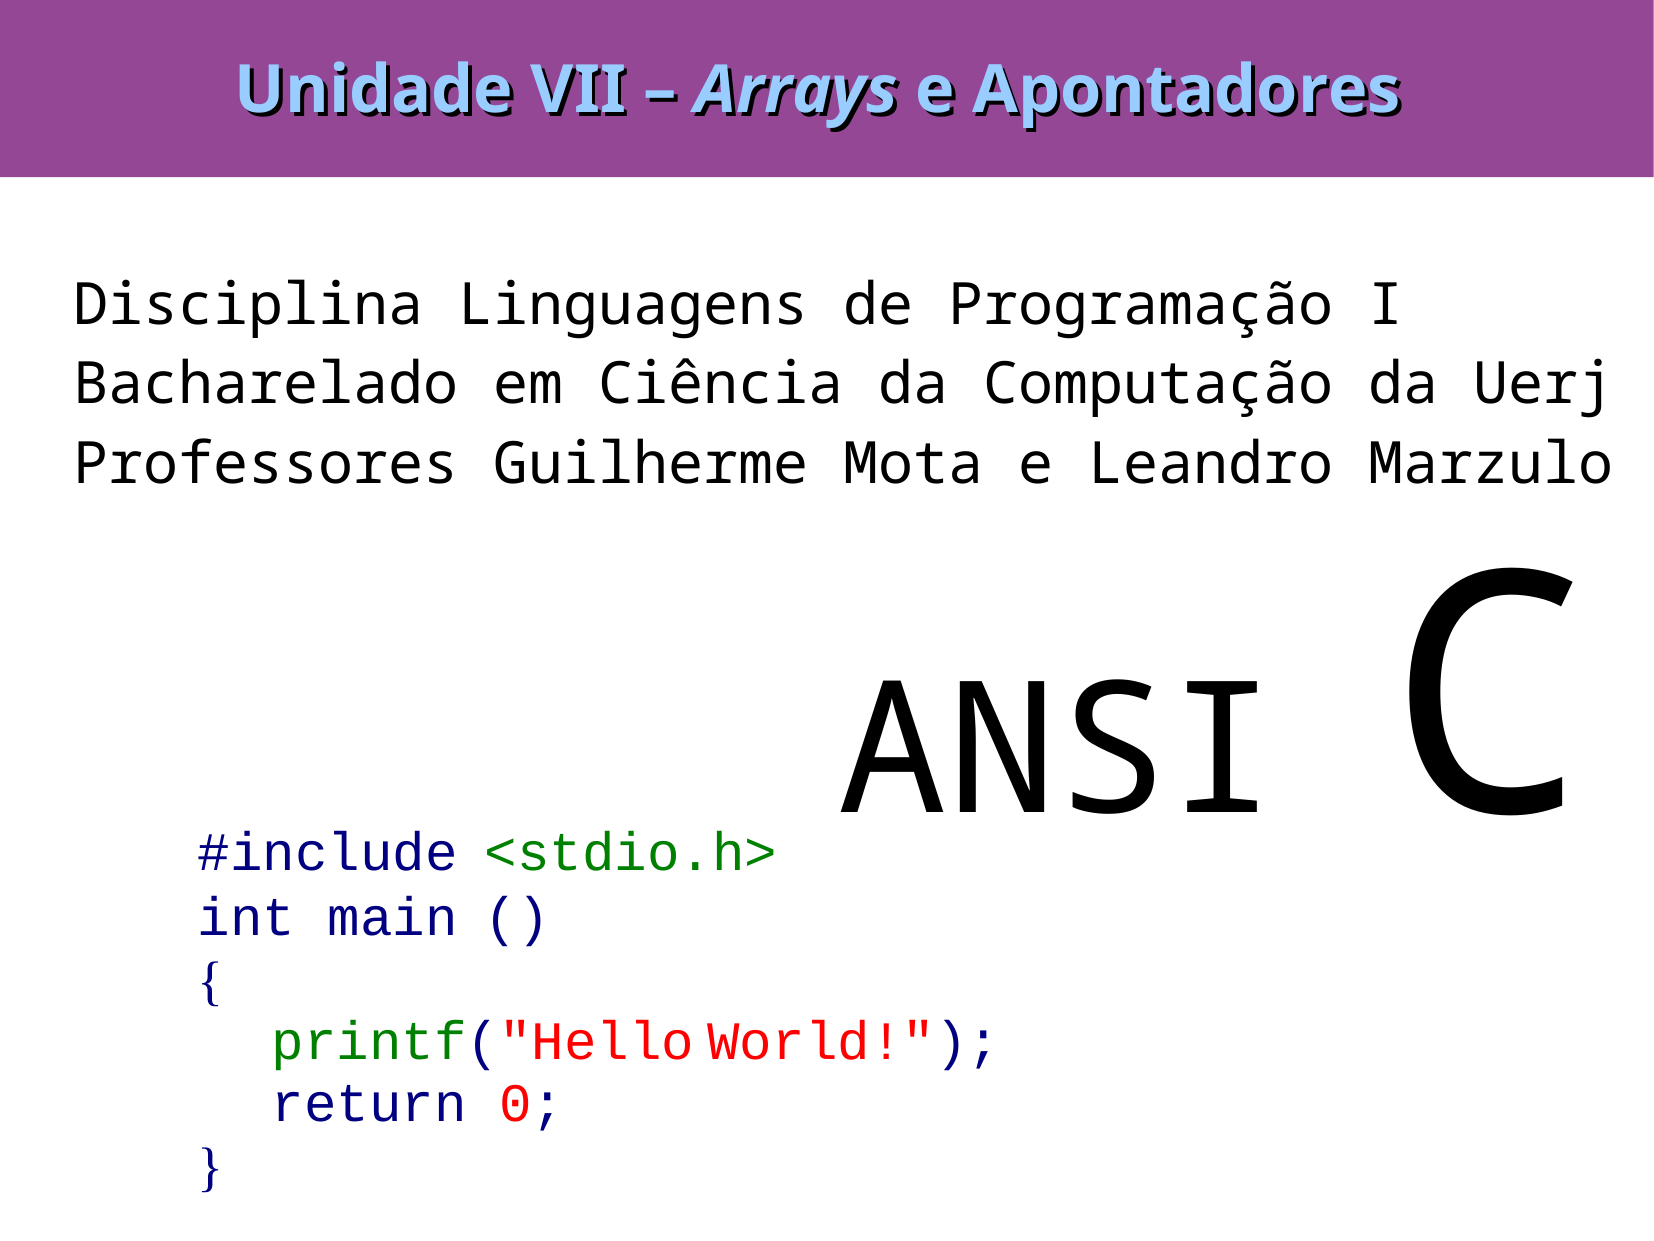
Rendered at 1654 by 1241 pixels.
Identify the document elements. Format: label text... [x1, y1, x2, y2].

title Unidade VII – Arrays e Apontadores [0, 0, 1654, 176]
text_box Disciplina Linguagens de Programação I Bacharelado em Ciência da Computação da Uerj Professores Guilherme Mota e Leandro Marzulo [59, 255, 1654, 473]
text_box #include <stdio.h> int main () { printf("Hello World!"); return 0; } [183, 814, 1188, 1224]
text_box ANSI C [822, 473, 1608, 850]
